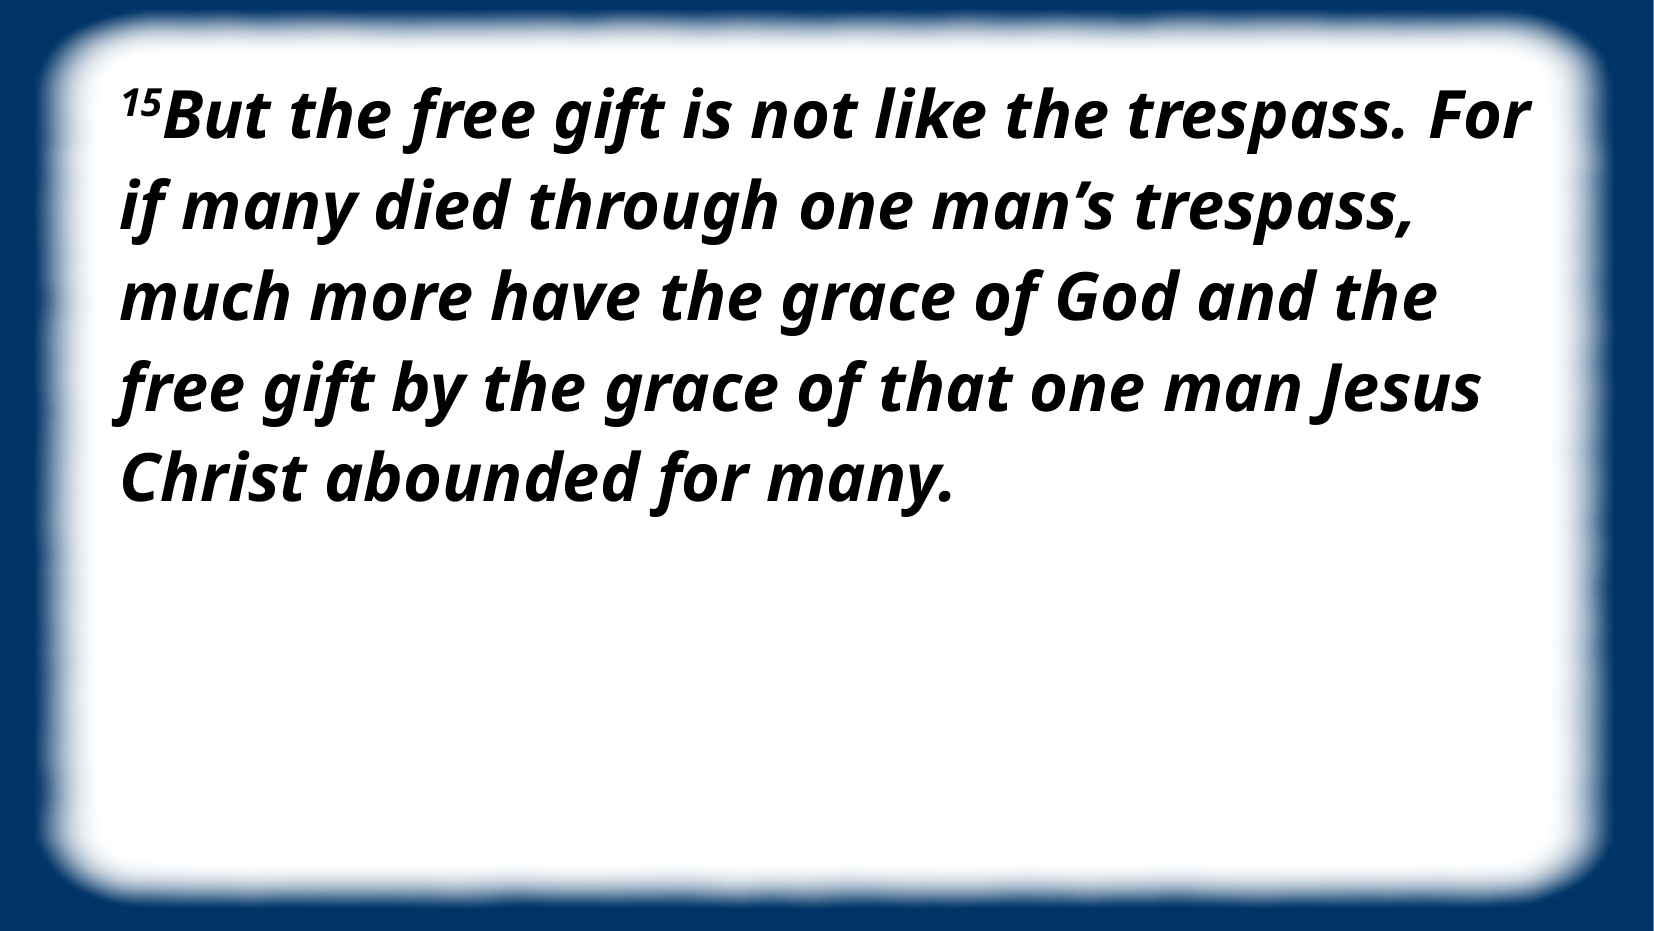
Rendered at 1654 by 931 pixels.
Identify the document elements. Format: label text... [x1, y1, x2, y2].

text_box 15But the free gift is not like the trespass. For if many died through one man’s trespass, much more have the grace of God and the free gift by the grace of that one man Jesus Christ abounded for many. [105, 60, 1561, 574]
picture [0, 0, 1654, 931]
